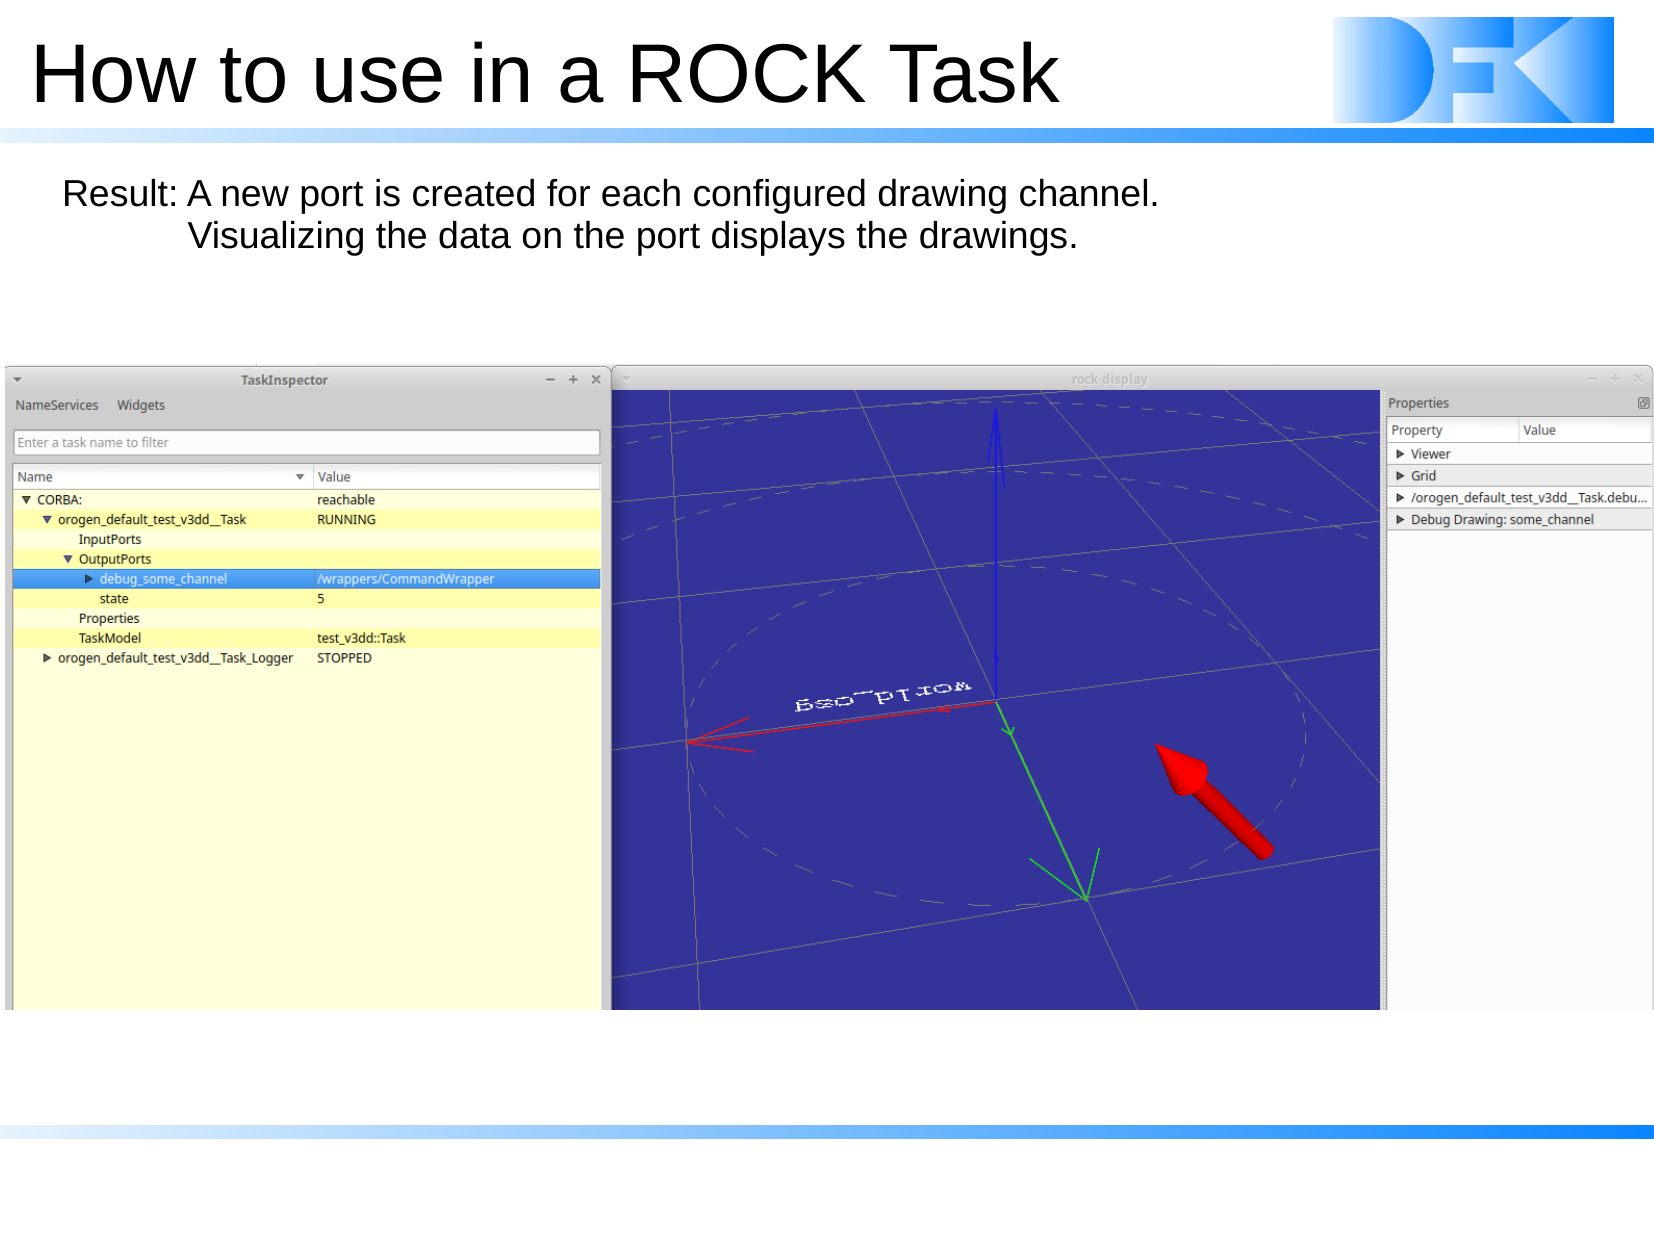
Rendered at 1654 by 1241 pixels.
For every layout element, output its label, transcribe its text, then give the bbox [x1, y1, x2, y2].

title How to use in a ROCK Task [30, 8, 1291, 139]
picture [1332, 17, 1614, 123]
picture [5, 364, 1654, 1010]
text_box Result: A new port is created for each configured drawing channel. Visualizing the data on the port displays the drawings. [47, 165, 1371, 265]
